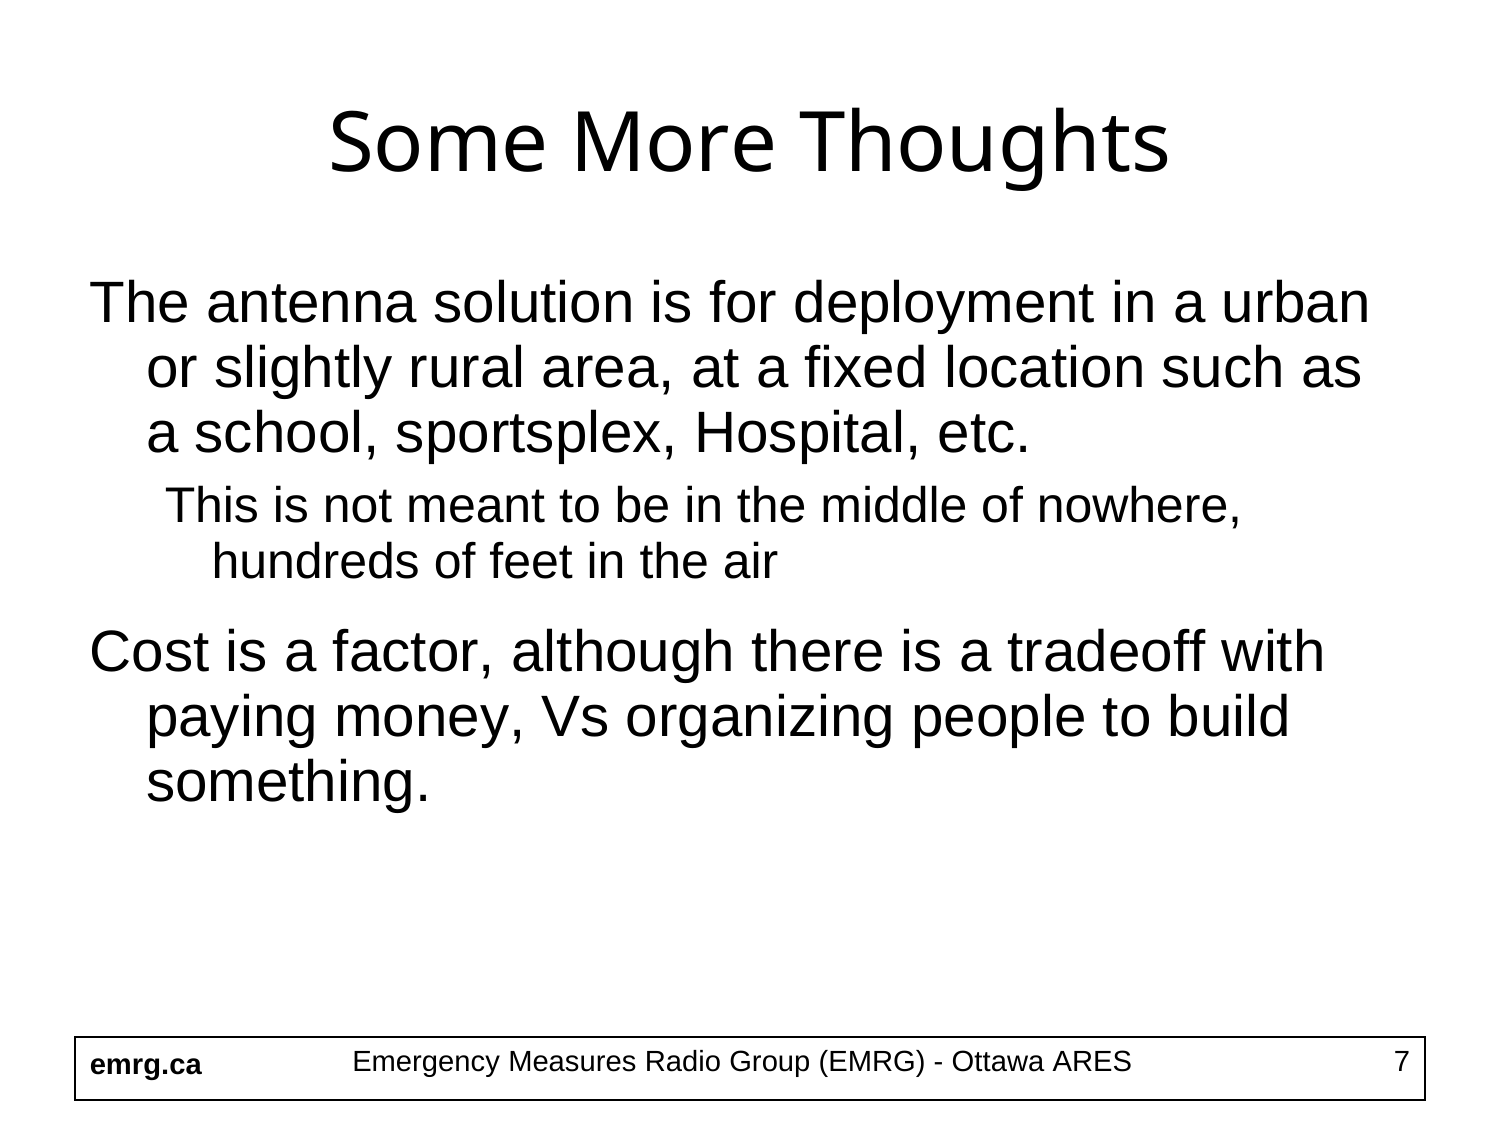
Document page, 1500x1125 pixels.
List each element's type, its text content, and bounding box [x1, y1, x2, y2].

title Some More Thoughts [75, 45, 1426, 233]
list The antenna solution is for deployment in a urban or slightly rural area, at a fixed location such as a school, sportsplex, Hospital, etc. This is not meant to be in the middle of nowhere, hundreds of feet in the air Cost is a factor, although there is a tradeoff with paying money, Vs organizing people to build something. [75, 262, 1426, 1006]
